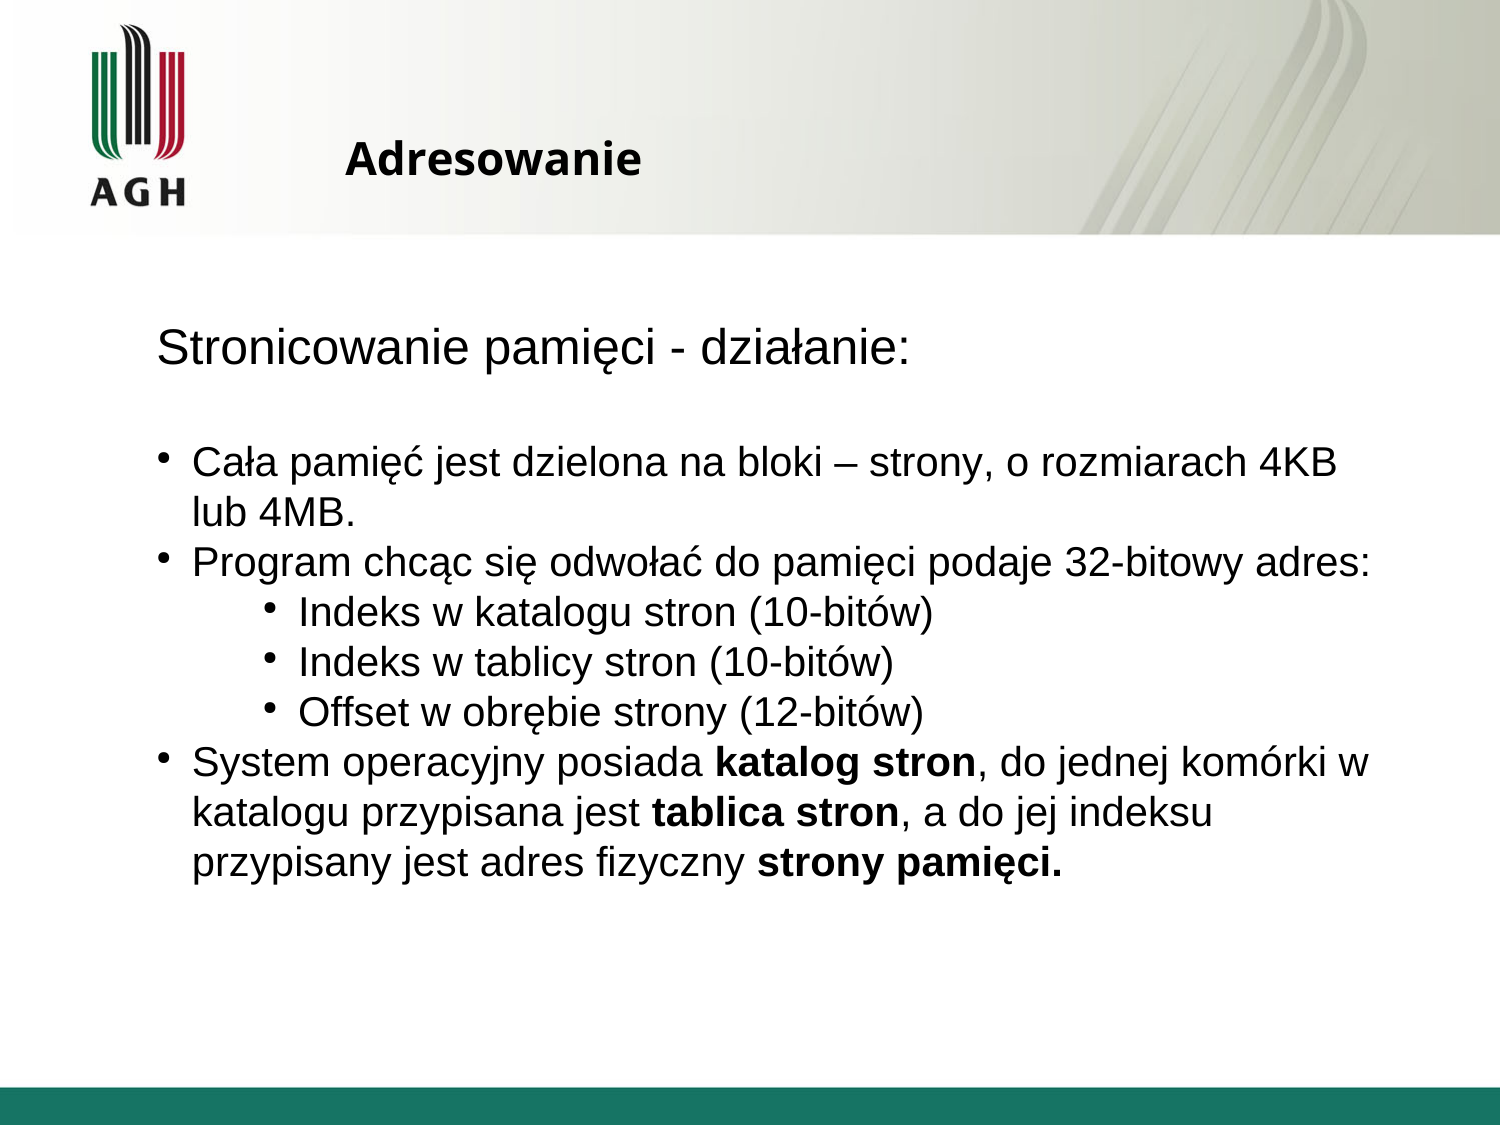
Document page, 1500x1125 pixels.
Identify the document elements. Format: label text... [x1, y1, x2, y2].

text_box Stronicowanie pamięci - działanie: Cała pamięć jest dzielona na bloki – strony, o rozmiarach 4KB lub 4MB. Program chcąc się odwołać do pamięci podaje 32-bitowy adres: Indeks w katalogu stron (10-bitów) Indeks w tablicy stron (10-bitów) Offset w obrębie strony (12-bitów) System operacyjny posiada katalog stron, do jednej komórki w katalogu przypisana jest tablica stron, a do jej indeksu przypisany jest adres fizyczny strony pamięci. [141, 307, 1418, 943]
title Adresowanie [330, 94, 1312, 221]
picture [0, 0, 1500, 1125]
